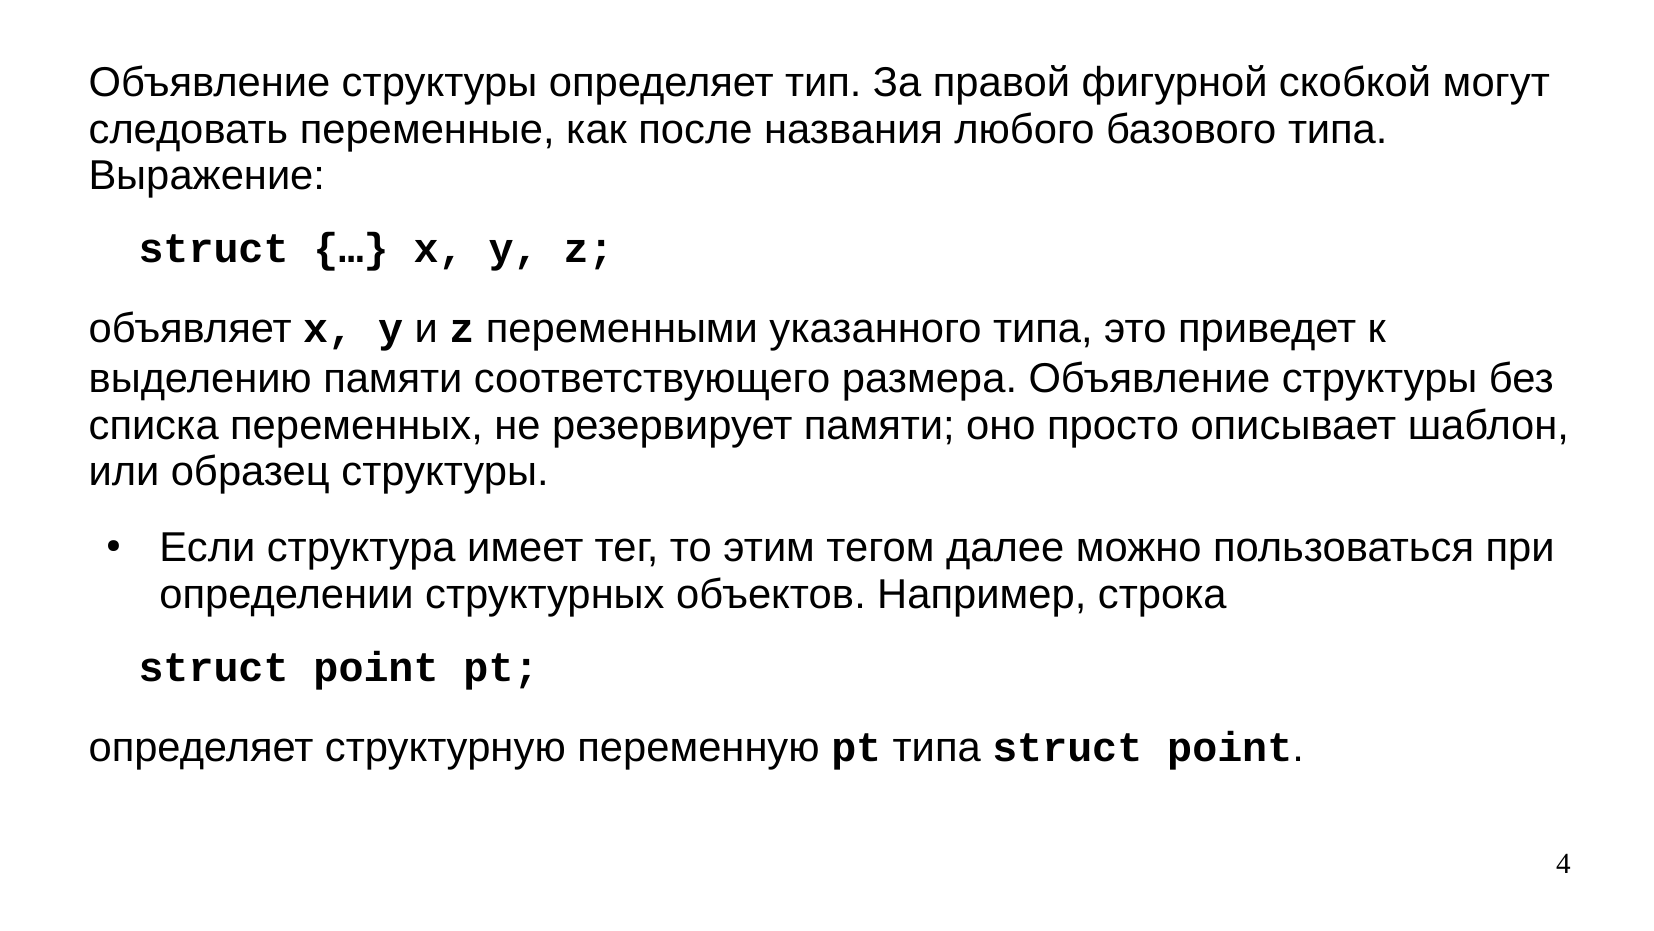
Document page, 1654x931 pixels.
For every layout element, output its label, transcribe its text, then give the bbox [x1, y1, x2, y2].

list Объявление структуры определяет тип. За правой фигурной скобкой могут следовать переменные, как после названия любого базового типа. Выражение: struct {…} х, у, z; объявляет x, y и z переменными указанного типа, это приведет к выделению памяти соответствующего размера. Объявление структуры без списка переменных, не резервирует памяти; оно просто описывает шаблон, или образец структуры. Если структура имеет тег, то этим тегом далее можно пользоваться при определении структурных объектов. Например, строка struct point pt; определяет структурную переменную pt типа struct point. [88, 59, 1595, 886]
